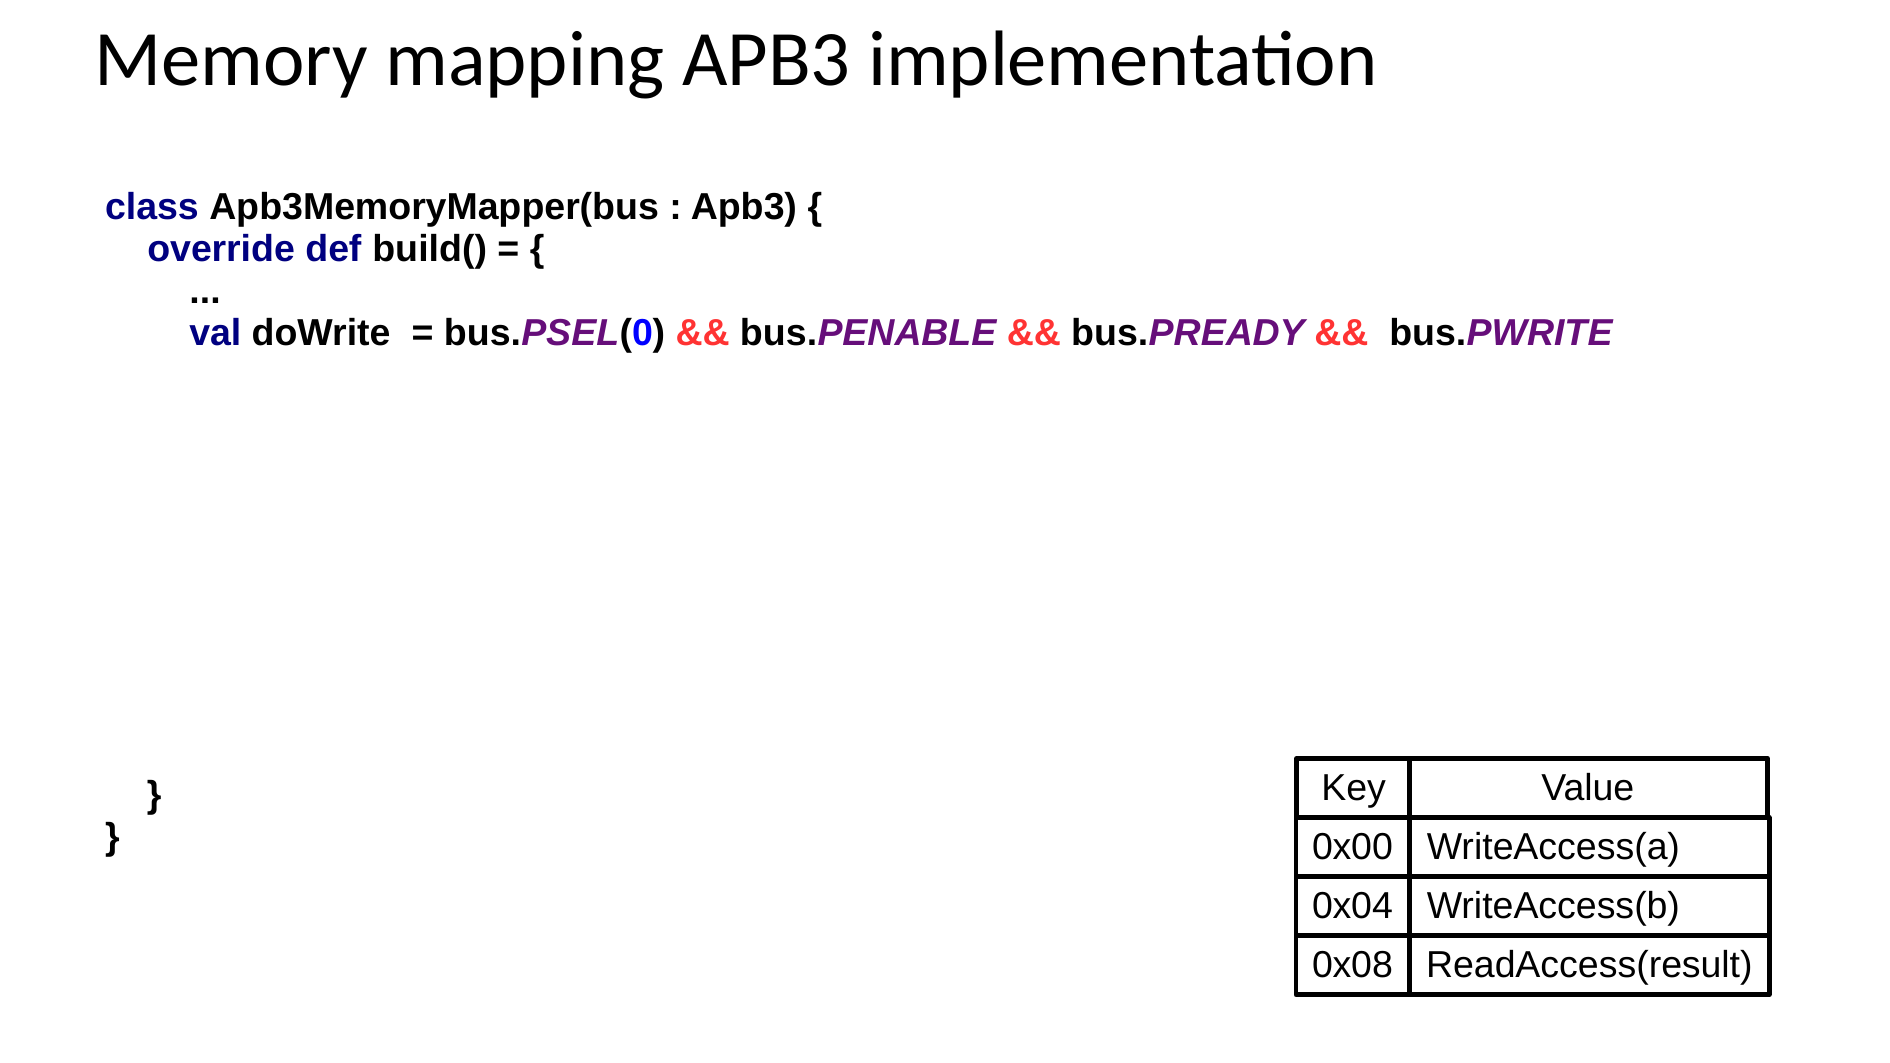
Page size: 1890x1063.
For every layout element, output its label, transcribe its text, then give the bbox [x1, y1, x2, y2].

title Memory mapping APB3 implementation [94, 0, 1796, 155]
picture [1293, 755, 1772, 997]
text_box class Apb3MemoryMapper(bus : Apb3) { override def build() = { ... val doWrite = bus.PSEL(0) && bus.PENABLE && bus.PREADY && bus.PWRITE } } [90, 178, 1819, 1058]
